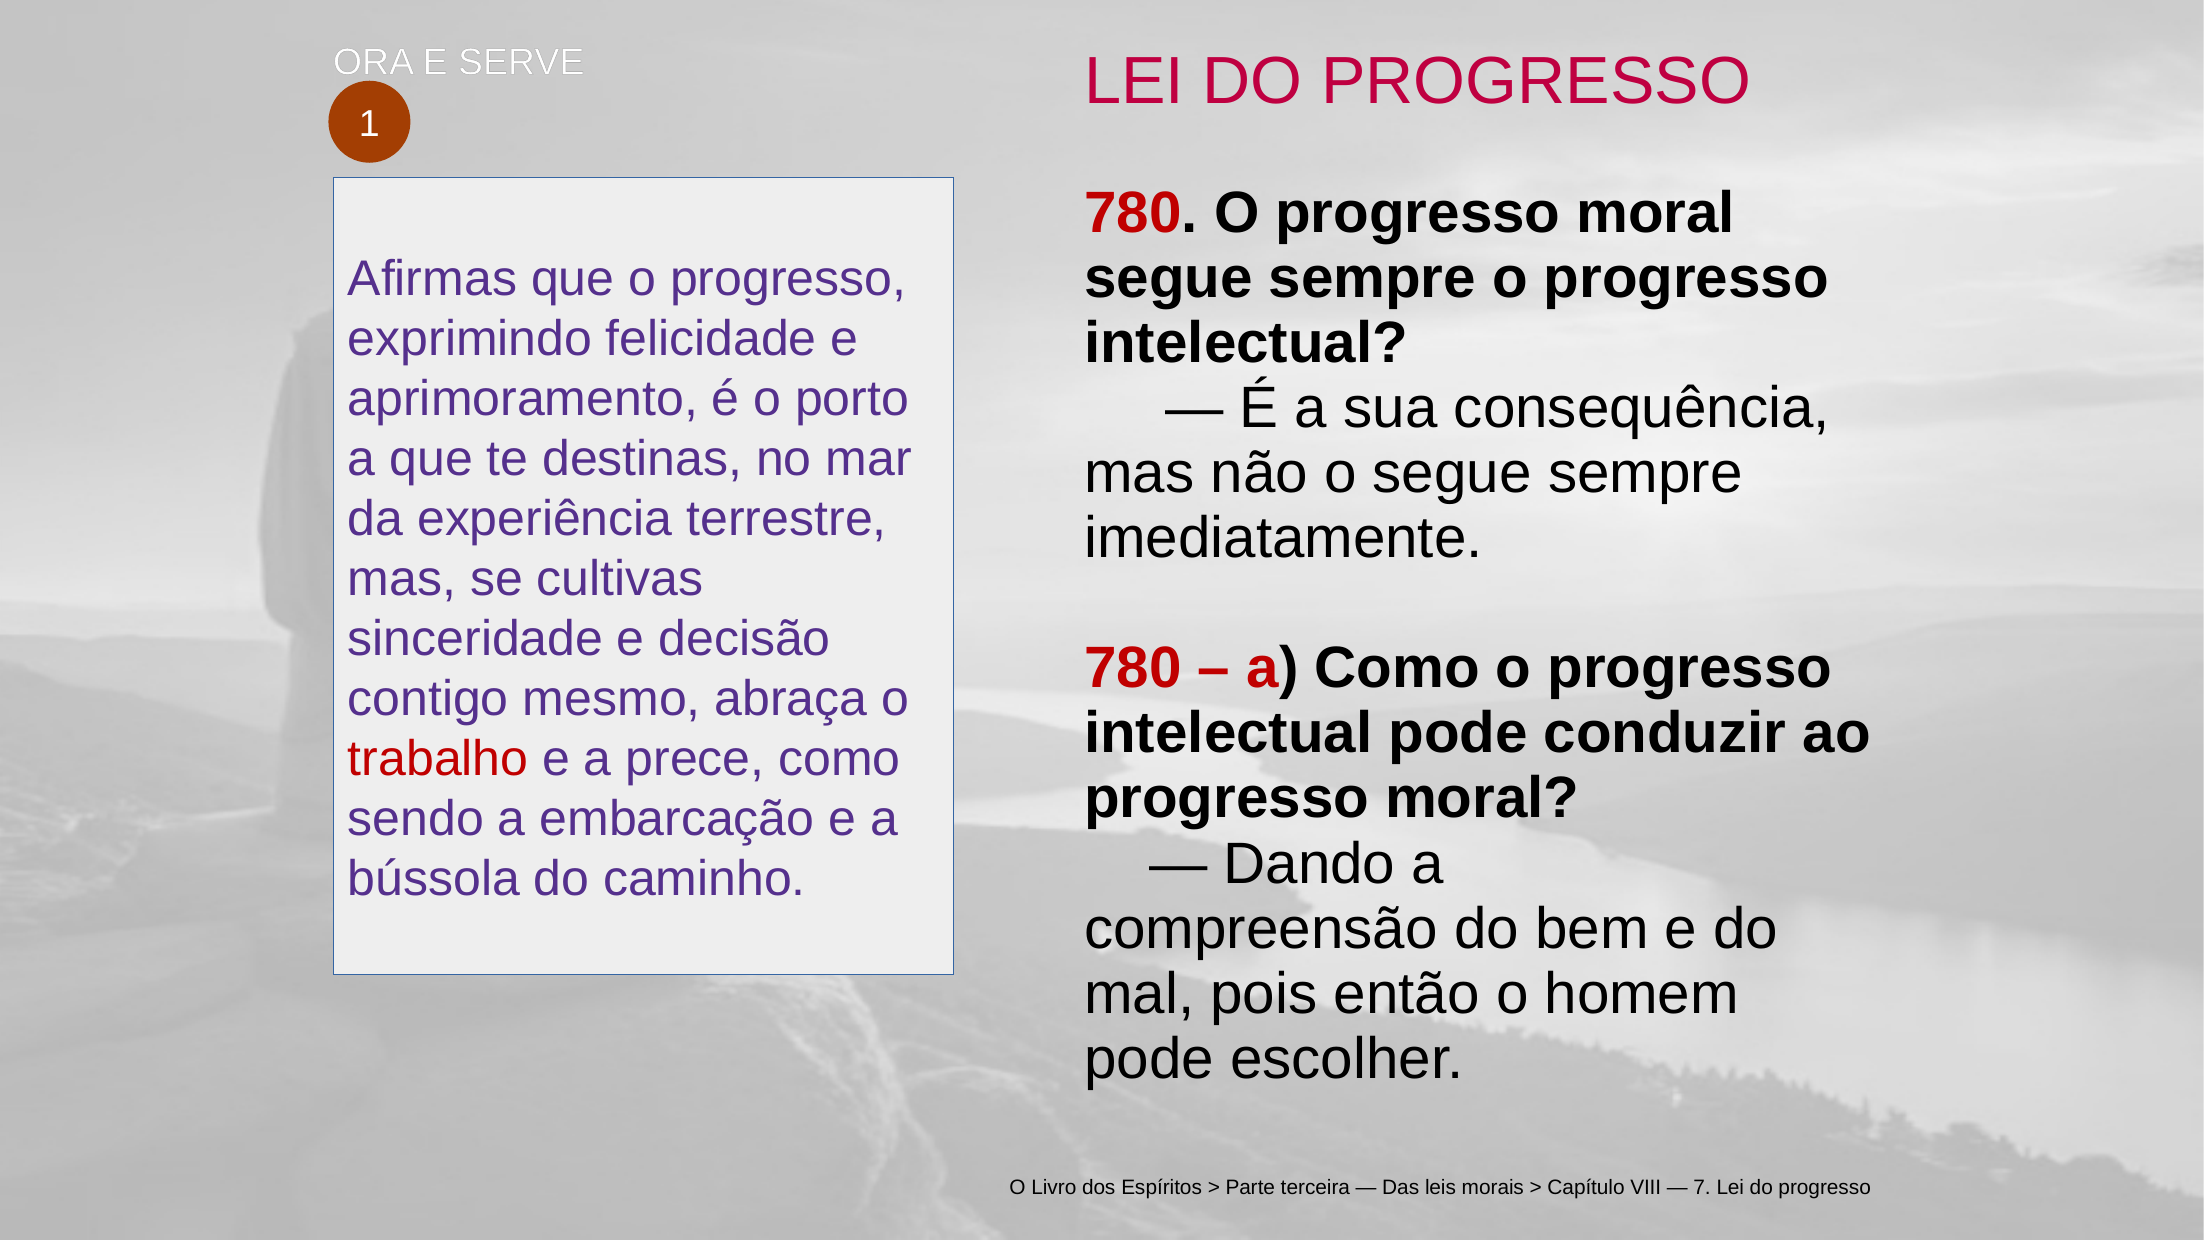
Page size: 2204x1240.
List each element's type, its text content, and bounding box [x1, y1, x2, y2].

text_box Afirmas que o progresso, exprimindo felicidade e aprimoramento, é o porto a que te destinas, no mar da experiência terrestre, mas, se cultivas sinceridade e decisão contigo mesmo, abraça o trabalho e a prece, como sendo a embarcação e a bússola do caminho. [333, 177, 954, 975]
text_box LEI DO PROGRESSO [1069, 29, 1767, 120]
text_box 780. O progresso moral segue sempre o progresso intelectual? — É a sua consequência, mas não o segue sempre imediatamente. 780 – a) Como o progresso intelectual pode conduzir ao progresso moral? — Dando a compreensão do bem e do mal, pois então o homem pode escolher. [1069, 172, 1899, 1156]
text_box 1 [328, 80, 411, 163]
text_box O Livro dos Espíritos > Parte terceira — Das leis morais > Capítulo VIII — 7. Lei do progresso [994, 1166, 1886, 1228]
text_box ORA E SERVE [318, 29, 600, 87]
picture [0, 0, 2204, 1240]
